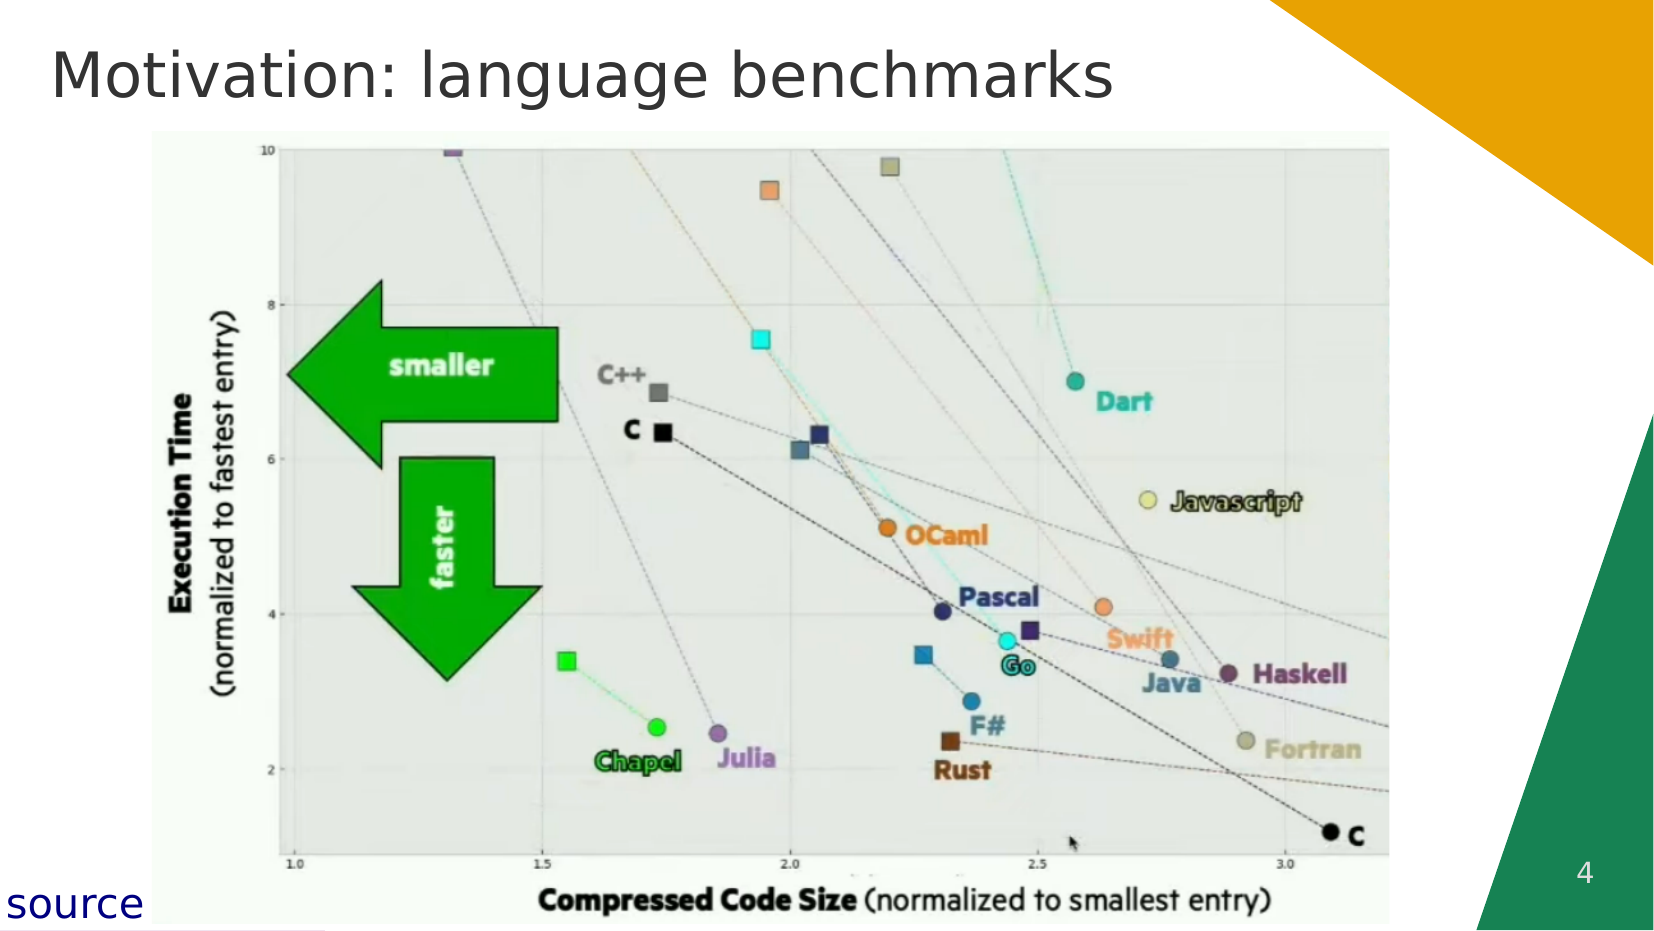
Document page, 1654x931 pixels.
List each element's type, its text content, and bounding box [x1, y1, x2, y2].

text_box [0, 151, 151, 931]
list source [5, 880, 194, 931]
picture [151, 131, 1390, 924]
title Motivation: language benchmarks [0, 2, 1292, 151]
text_box [194, 924, 599, 931]
